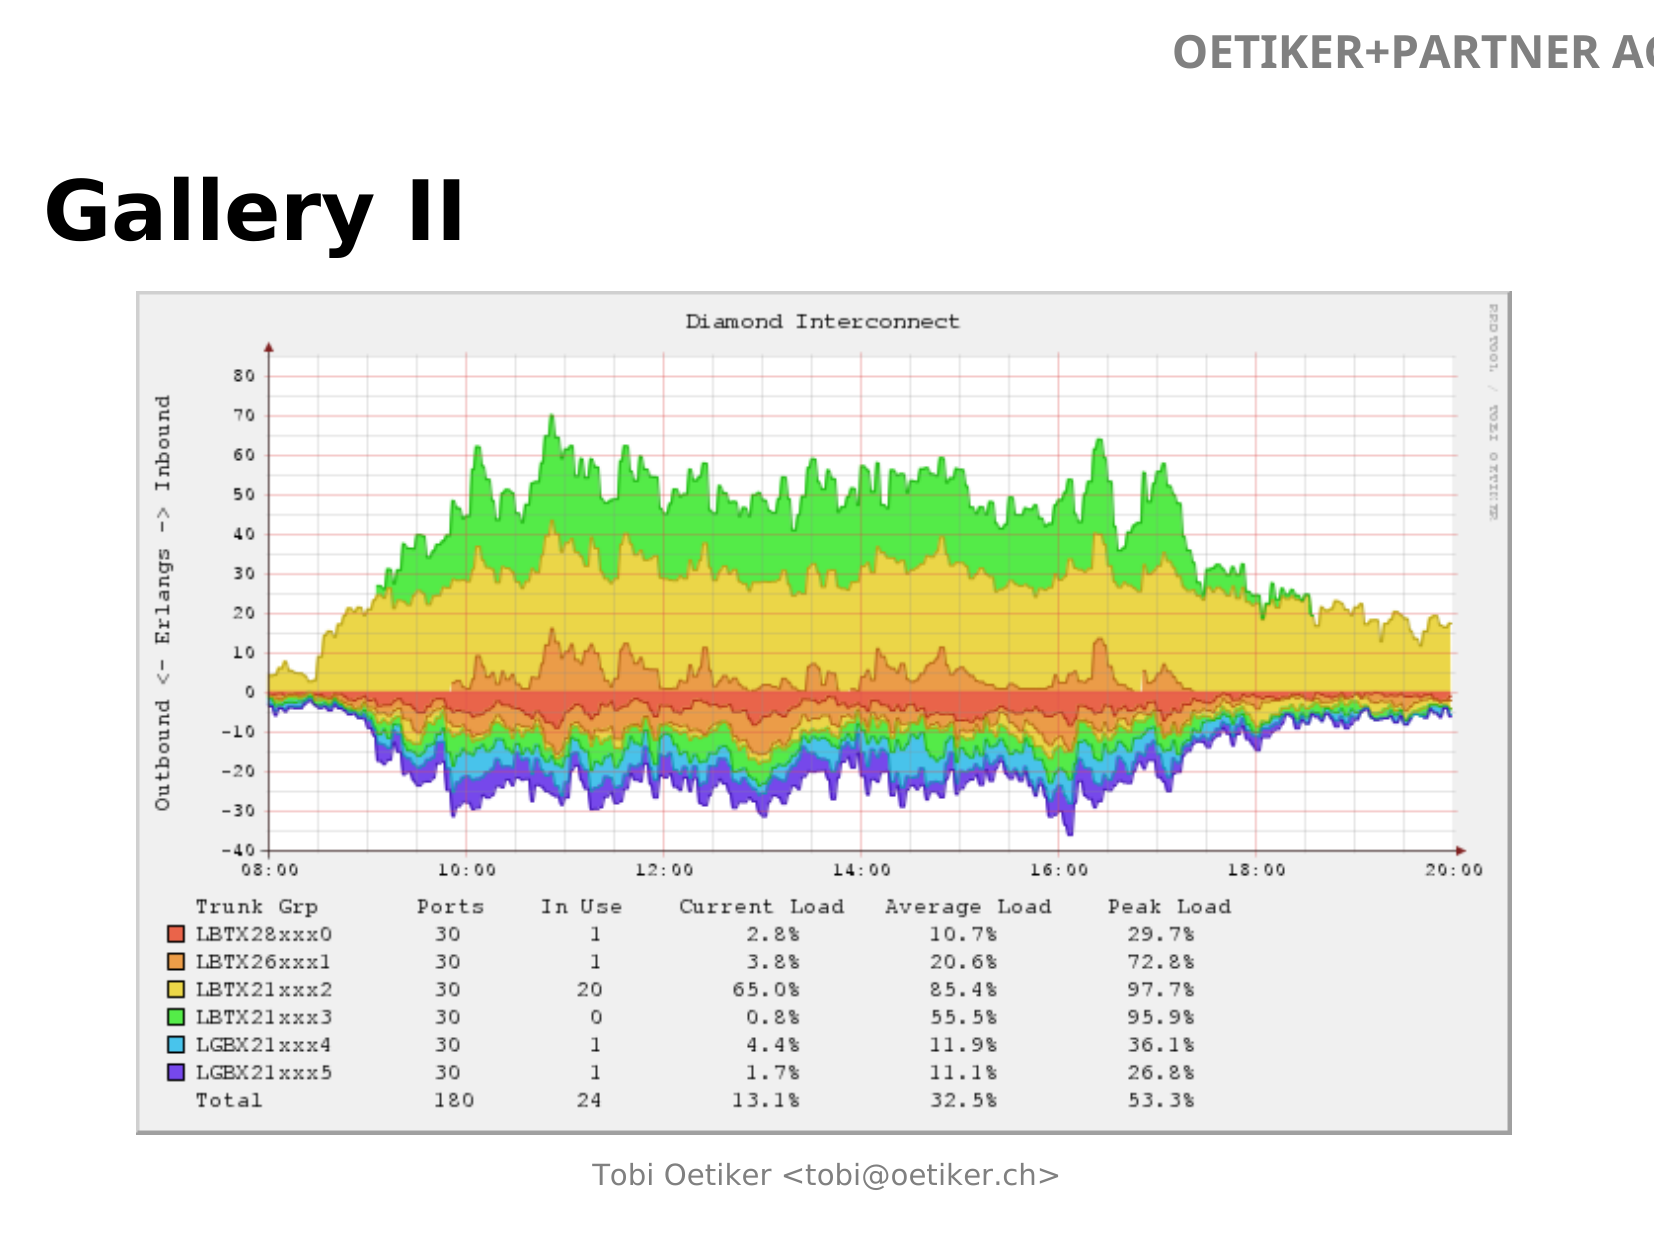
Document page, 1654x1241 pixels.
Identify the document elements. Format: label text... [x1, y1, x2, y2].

picture [136, 291, 1512, 1135]
title Gallery II [43, 144, 1581, 280]
